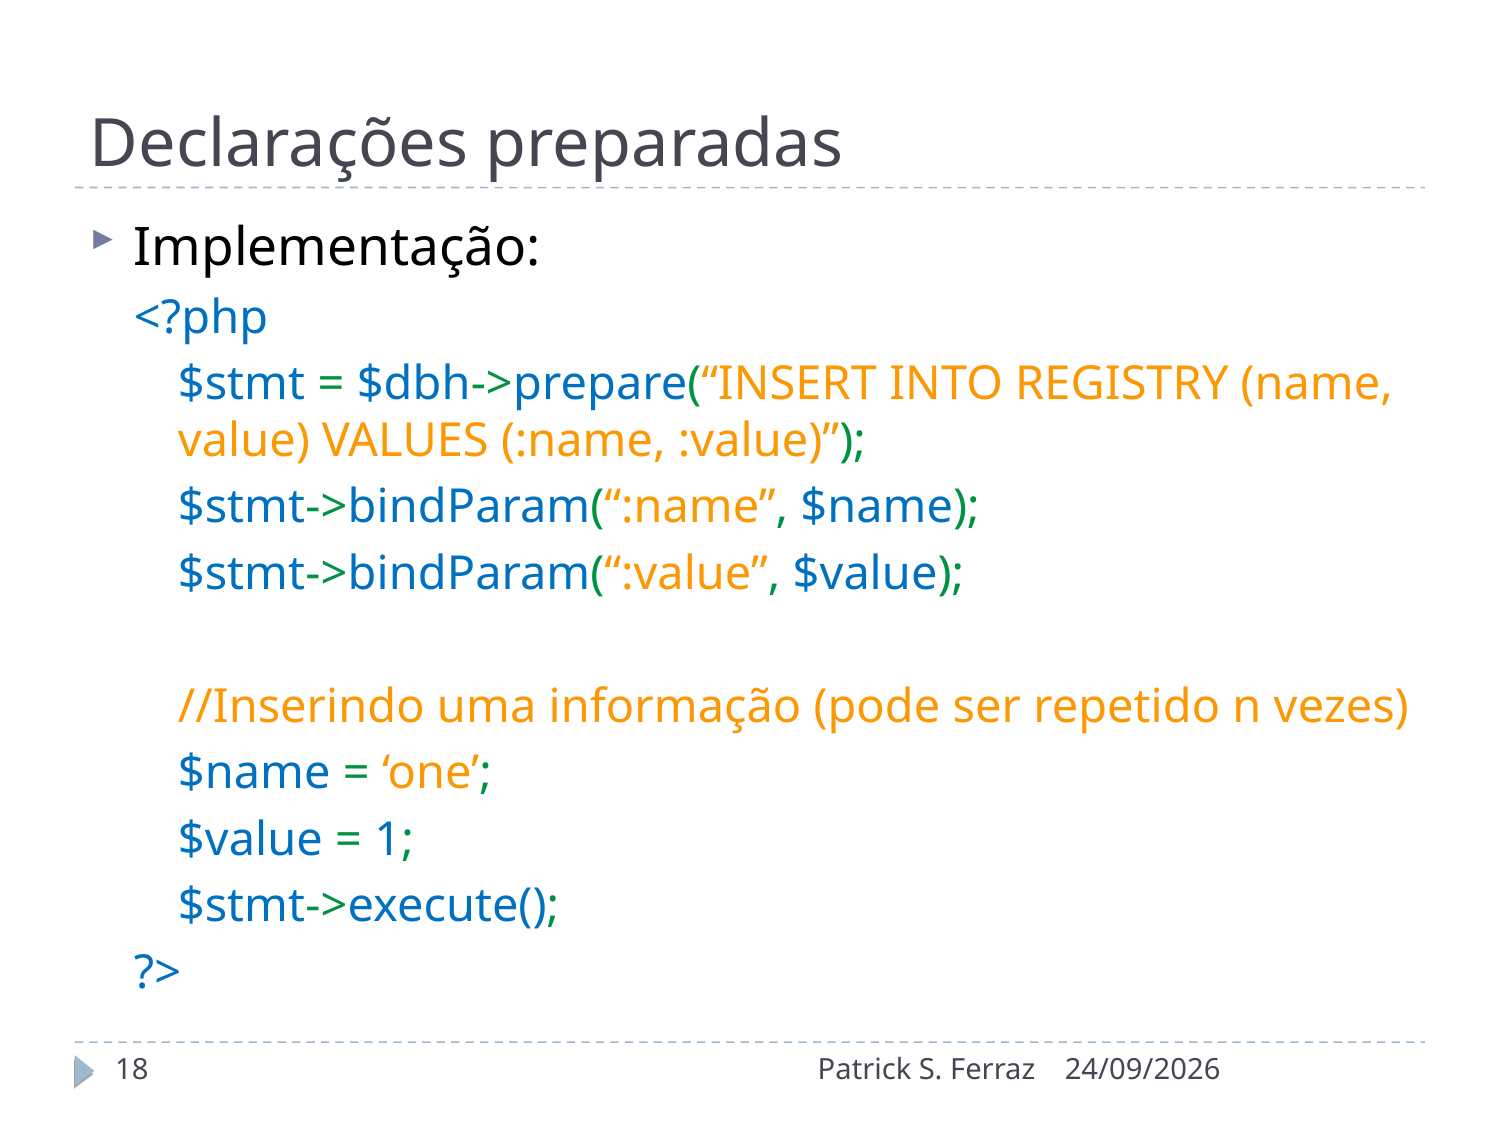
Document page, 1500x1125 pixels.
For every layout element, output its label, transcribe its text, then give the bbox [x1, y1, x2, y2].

list Implementação: <?php $stmt = $dbh->prepare(“INSERT INTO REGISTRY (name, value) VALUES (:name, :value)”); $stmt->bindParam(“:name”, $name); $stmt->bindParam(“:value”, $value); //Inserindo uma informação (pode ser repetido n vezes) $name = ‘one’; $value = 1; $stmt->execute(); ?> [75, 200, 1425, 1010]
slide_number <número> [100, 1042, 426, 1103]
footer Patrick S. Ferraz [475, 1042, 1051, 1103]
slide_number 08/07/2017 [1051, 1042, 1426, 1103]
title Declarações preparadas [75, 24, 1425, 188]
